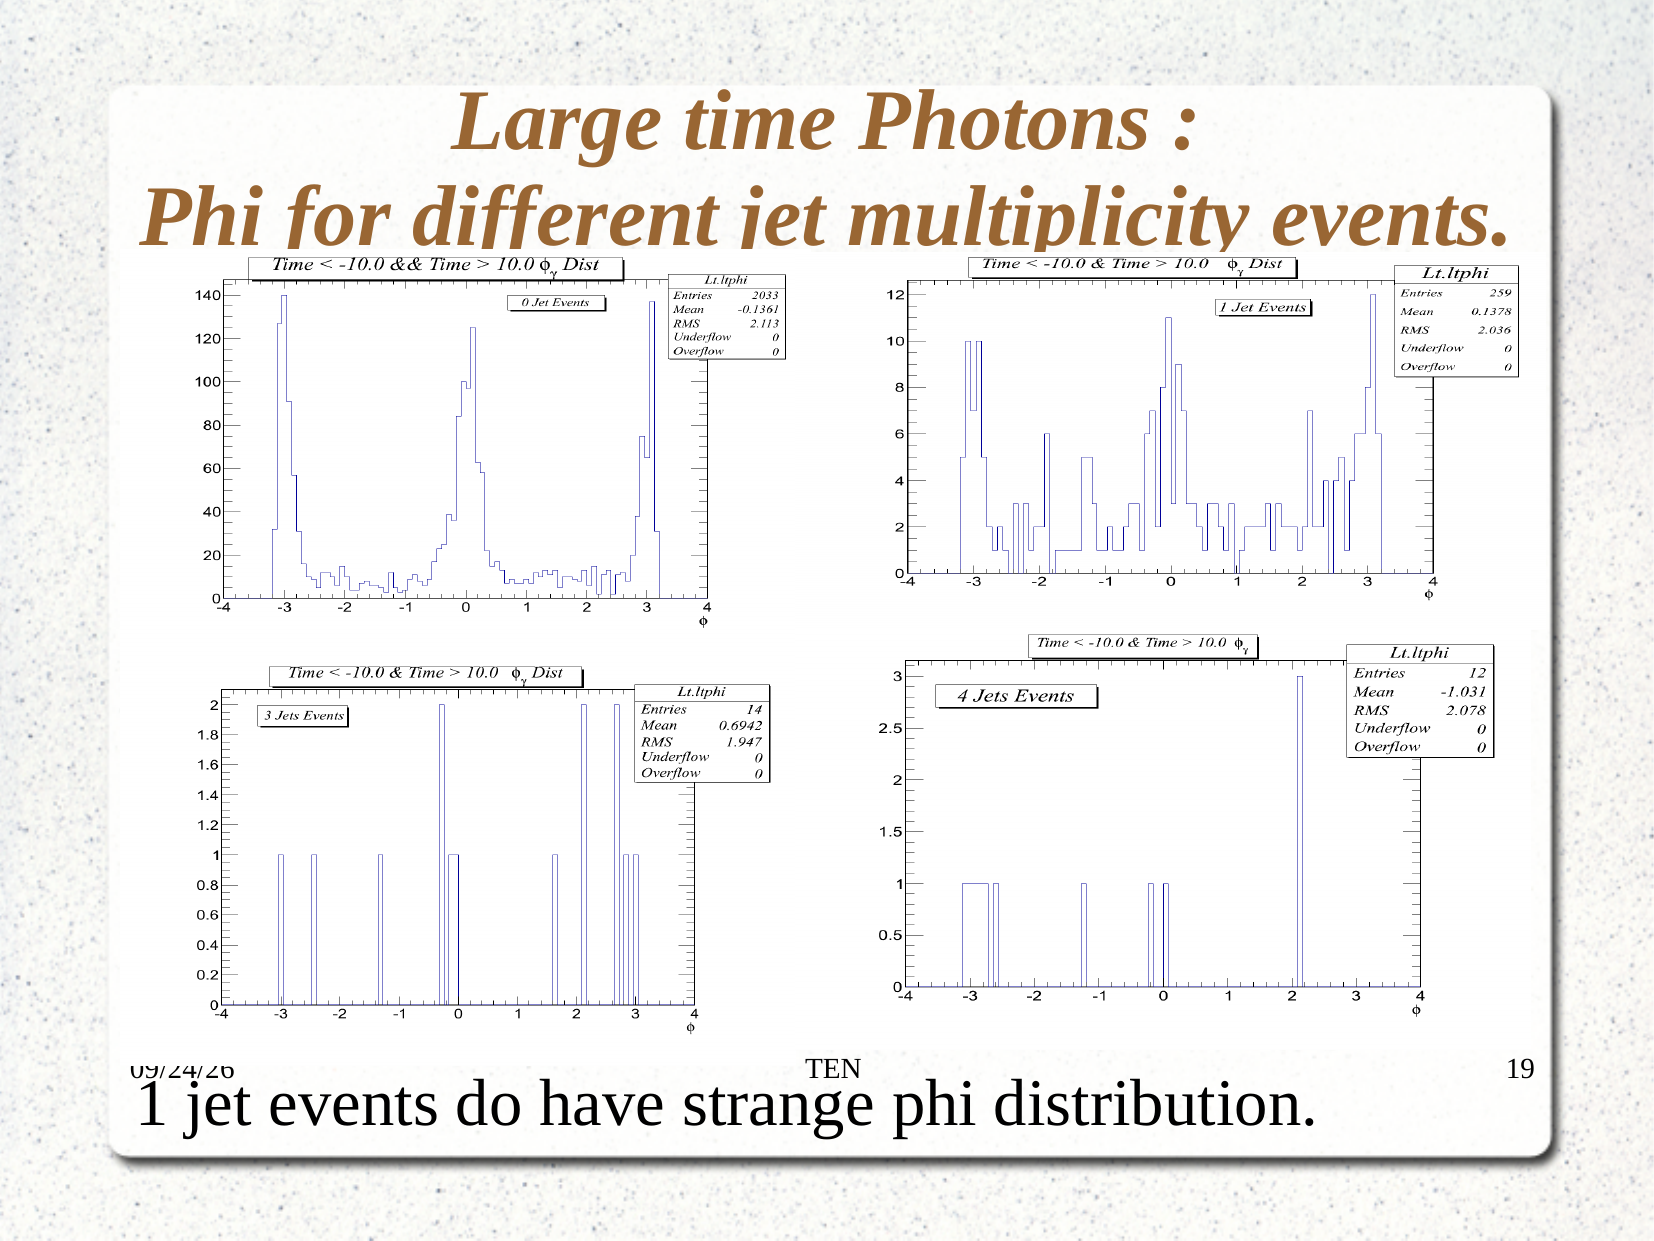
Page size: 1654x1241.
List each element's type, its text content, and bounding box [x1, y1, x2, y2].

picture [0, 0, 1654, 1241]
list 1 jet events do have strange phi distribution. [135, 1065, 1351, 1141]
title Large time Photons : Phi for different jet multiplicity events. [118, 72, 1536, 264]
